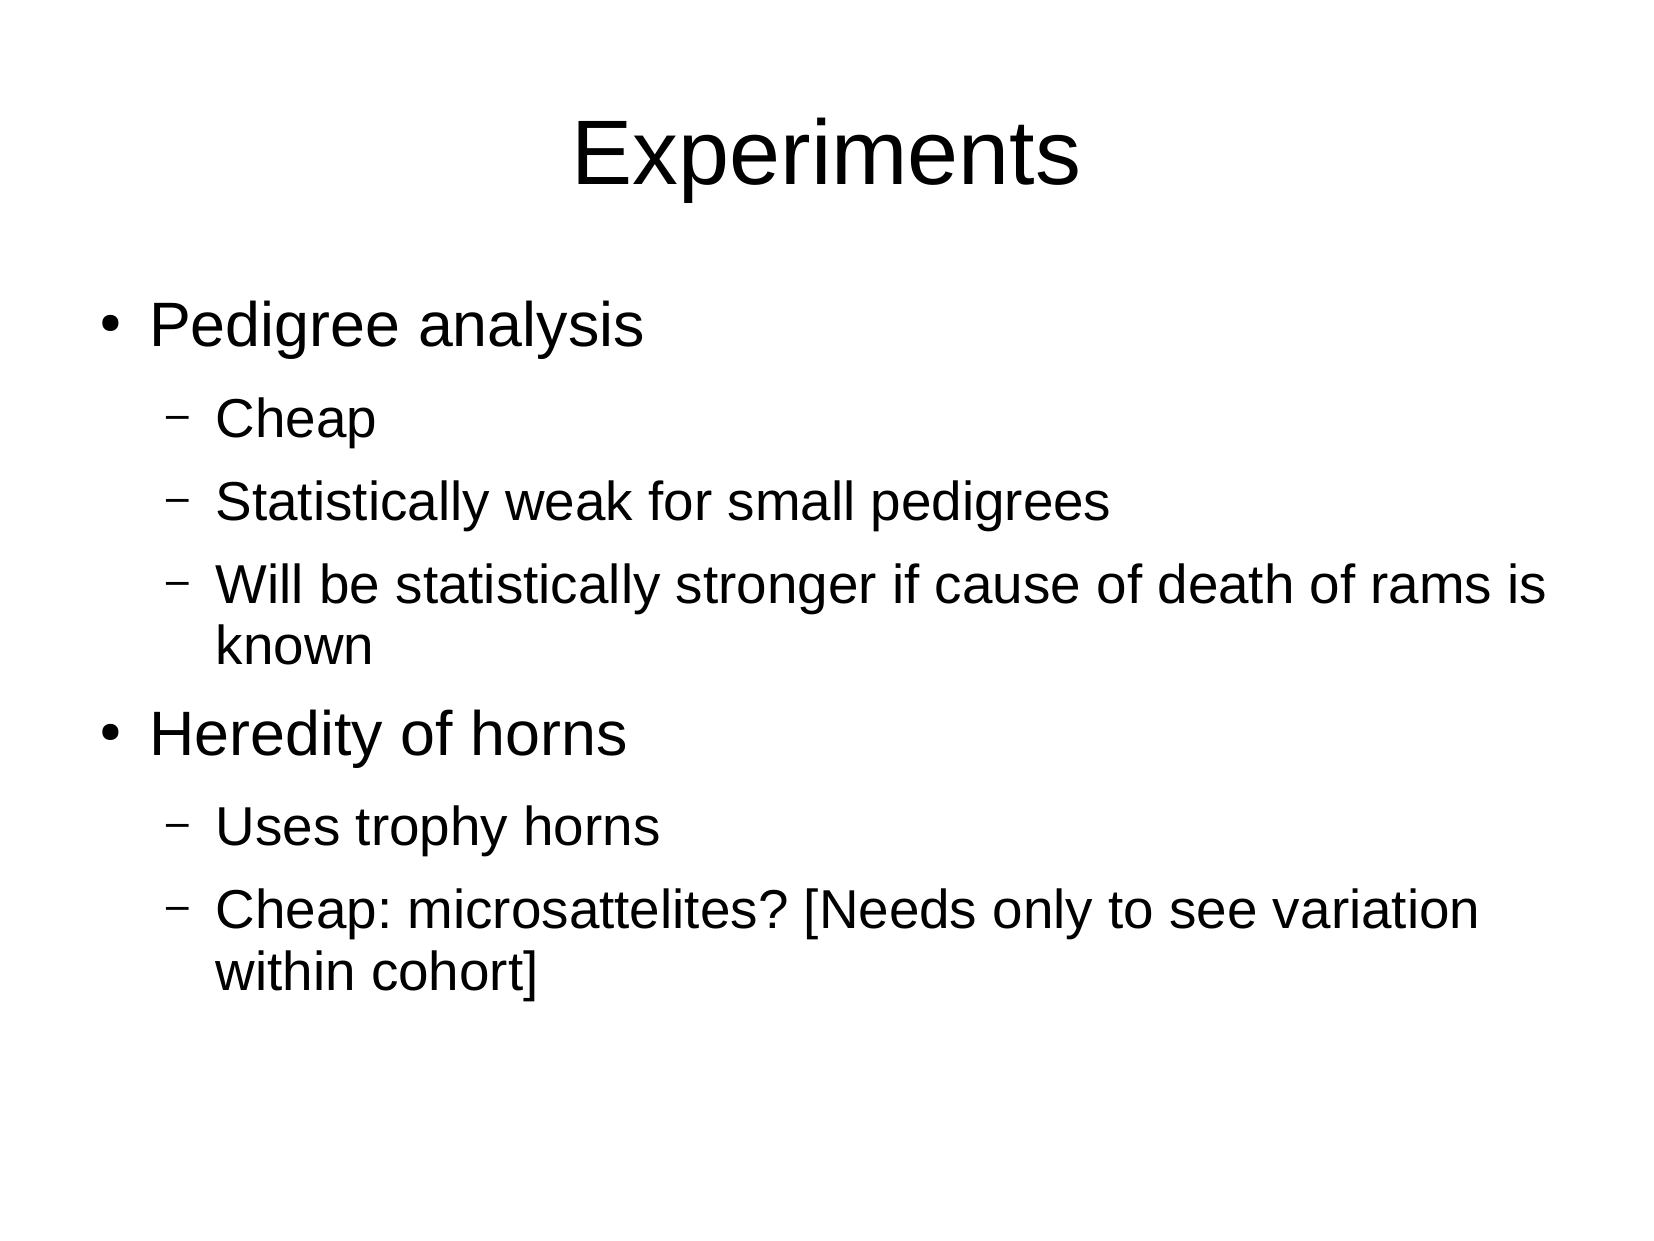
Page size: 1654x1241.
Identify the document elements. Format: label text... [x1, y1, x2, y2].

list Pedigree analysis Cheap Statistically weak for small pedigrees Will be statistically stronger if cause of death of rams is known Heredity of horns Uses trophy horns Cheap: microsattelites? [Needs only to see variation within cohort] [82, 290, 1571, 1010]
title Experiments [82, 49, 1571, 257]
